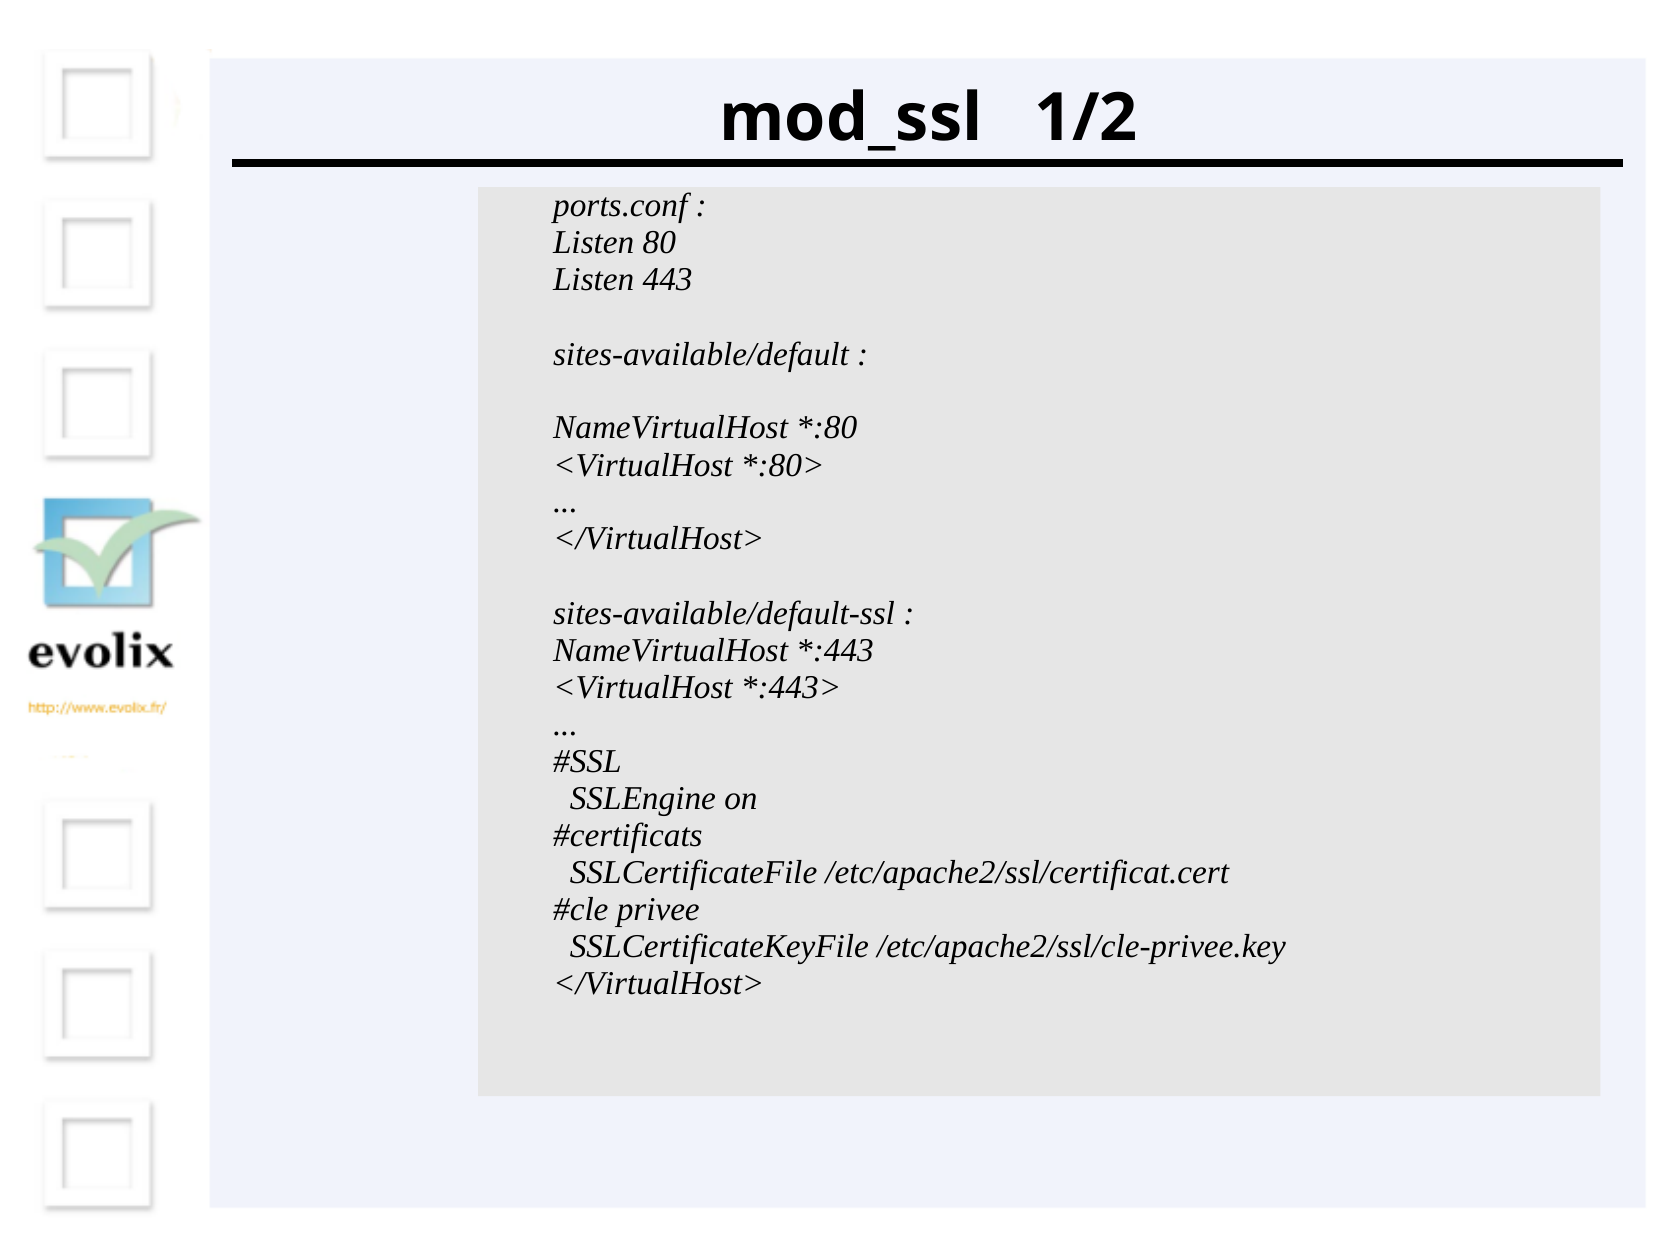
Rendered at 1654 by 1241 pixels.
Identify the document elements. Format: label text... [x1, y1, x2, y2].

title mod_ssl 1/2 [441, 25, 1417, 204]
text_box ports.conf : Listen 80 Listen 443 sites-available/default : NameVirtualHost *:80 <VirtualHost *:80> ... </VirtualHost> sites-available/default-ssl : NameVirtualHost *:443 <VirtualHost *:443> ... #SSL SSLEngine on #certificats SSLCertificateFile /etc/apache2/ssl/certificat.cert #cle privee SSLCertificateKeyFile /etc/apache2/ssl/cle-privee.key </VirtualHost> [478, 187, 1601, 1097]
picture [0, 49, 1654, 1218]
